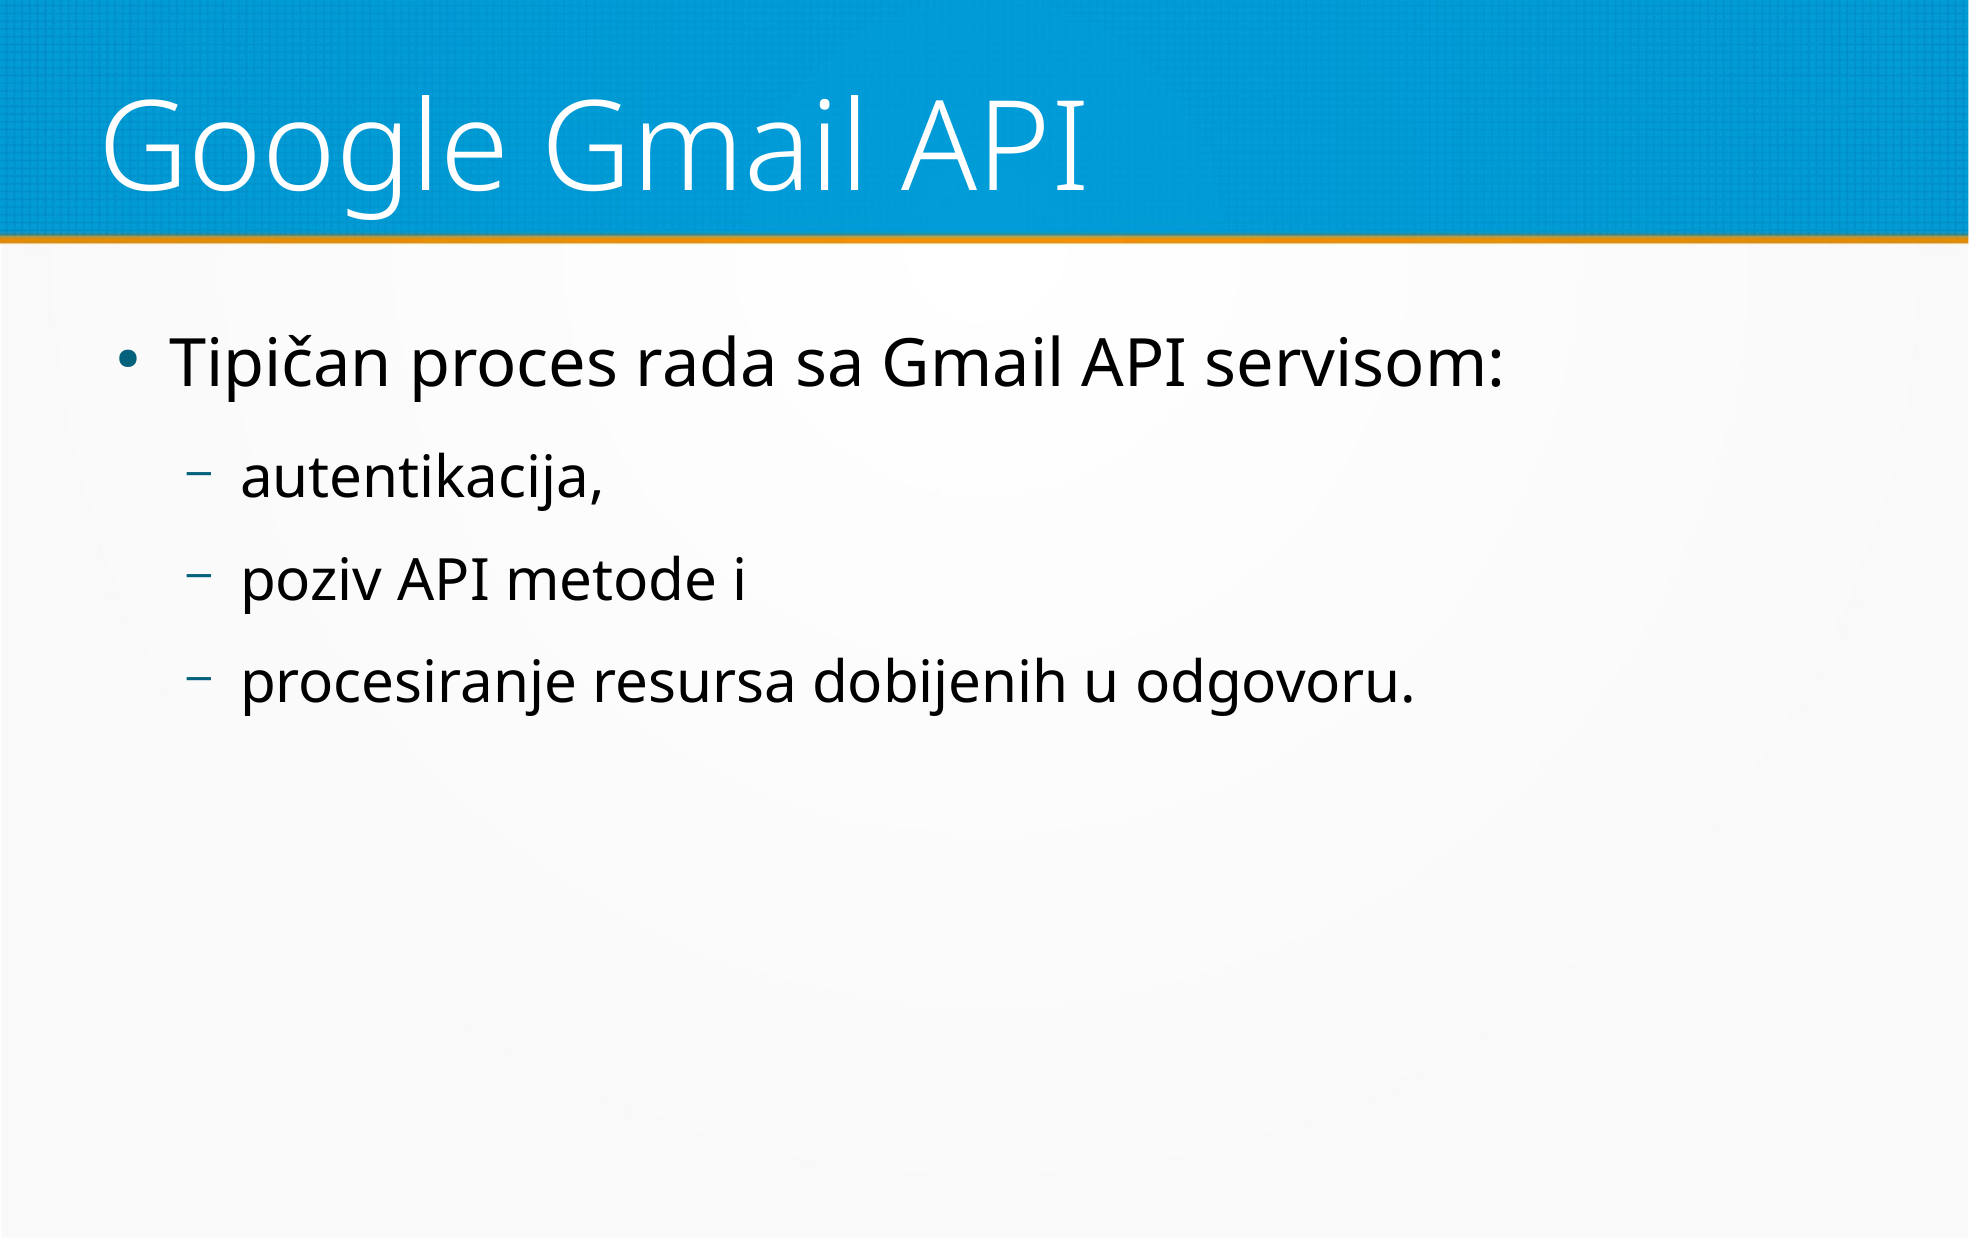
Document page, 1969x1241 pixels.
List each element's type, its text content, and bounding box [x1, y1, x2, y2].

list Tipičan proces rada sa Gmail API servisom: autentikacija, poziv API metode i procesiranje resursa dobijenih u odgovoru. [98, 315, 1861, 1081]
picture [0, 233, 1969, 1241]
title Google Gmail API [98, 19, 1870, 227]
